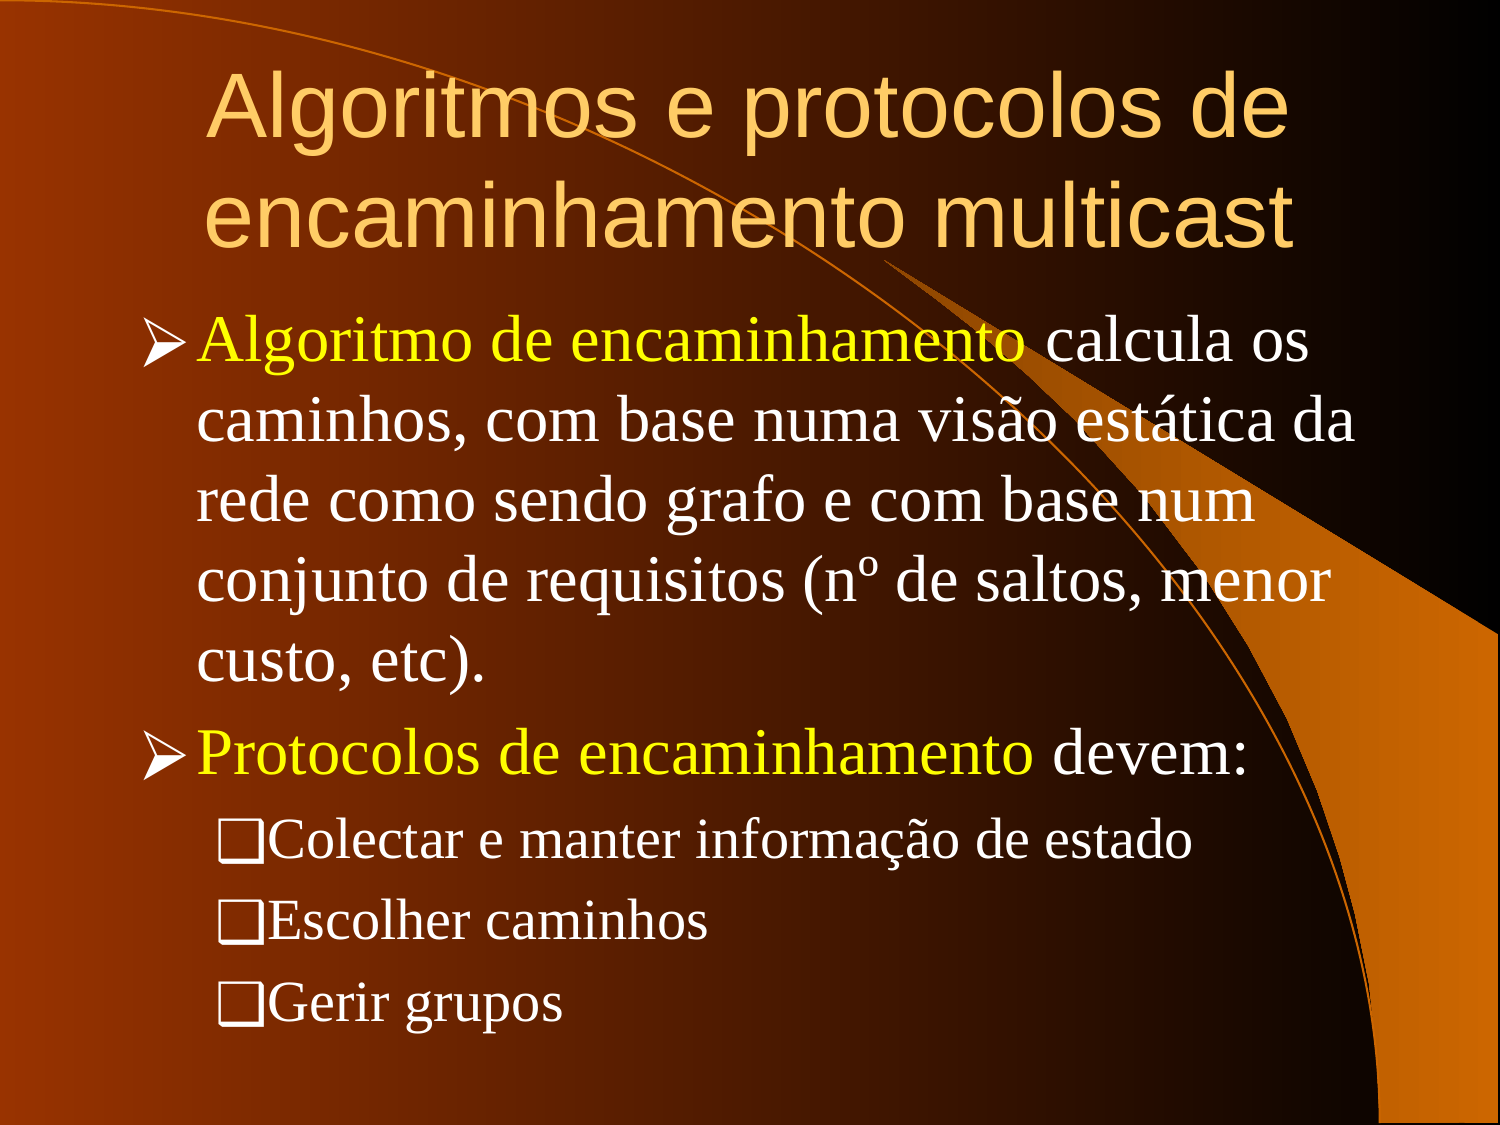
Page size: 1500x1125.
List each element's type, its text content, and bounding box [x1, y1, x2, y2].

title Algoritmos e protocolos de encaminhamento multicast [112, 62, 1388, 250]
list Algoritmo de encaminhamento calcula os caminhos, com base numa visão estática da rede como sendo grafo e com base num conjunto de requisitos (nº de saltos, menor custo, etc). Protocolos de encaminhamento devem: Colectar e manter informação de estado Escolher caminhos Gerir grupos [125, 287, 1413, 1063]
